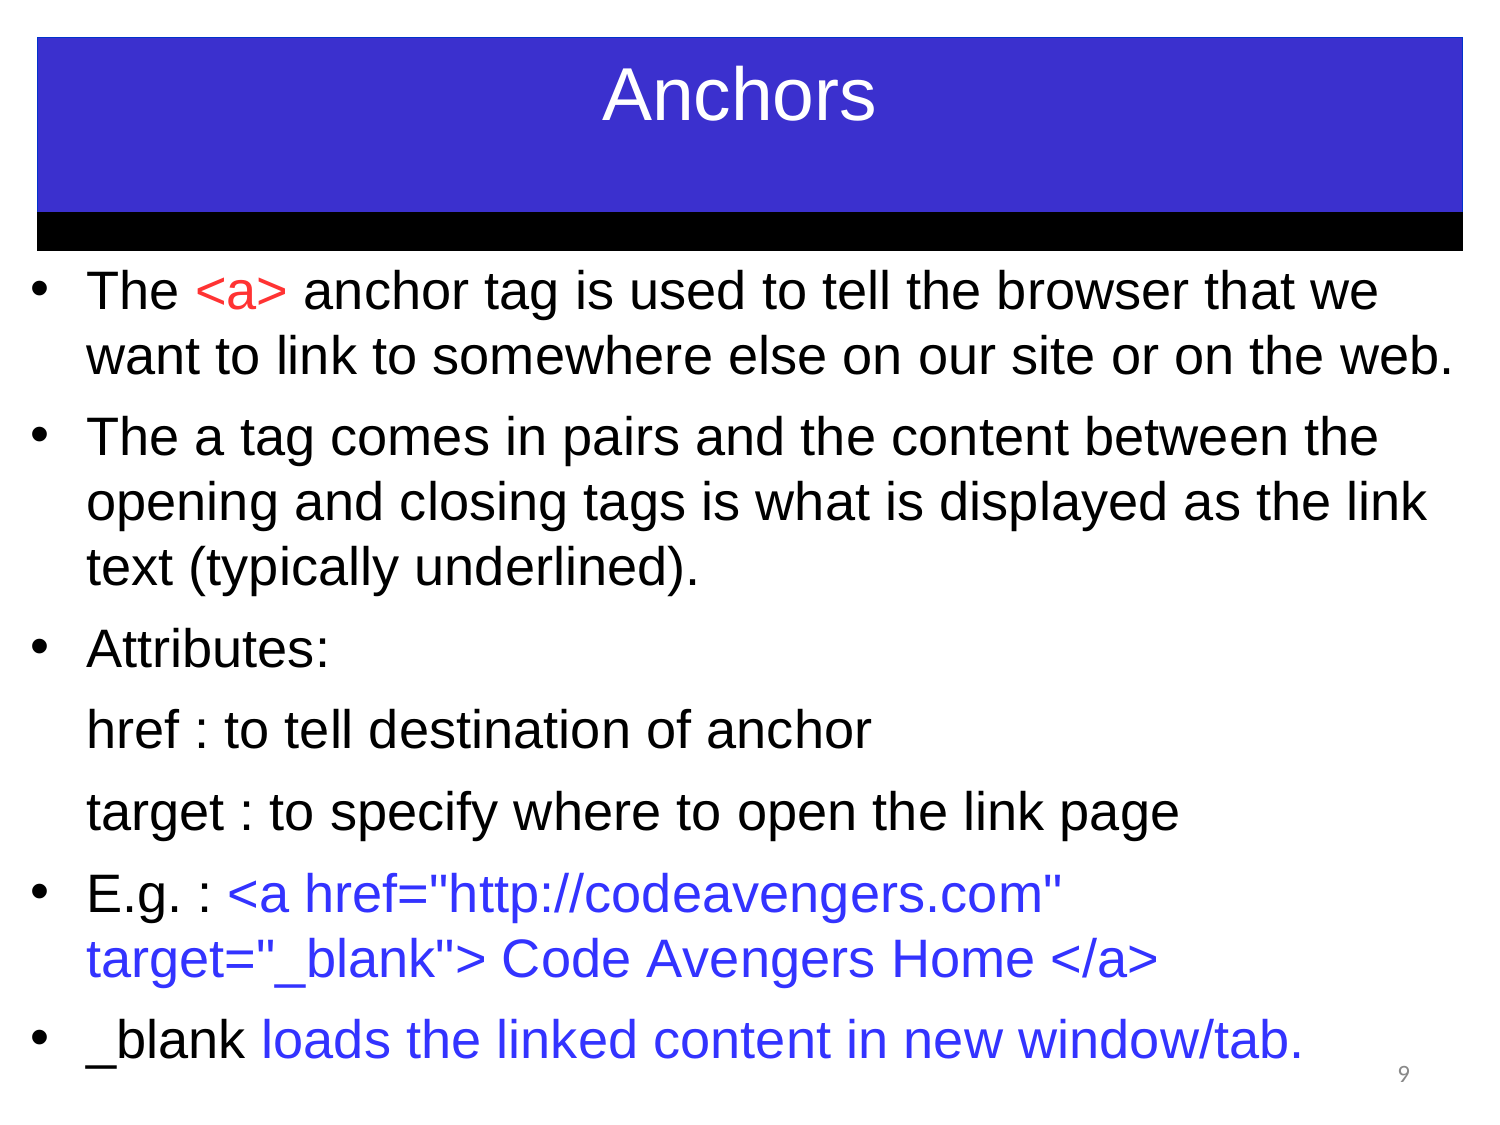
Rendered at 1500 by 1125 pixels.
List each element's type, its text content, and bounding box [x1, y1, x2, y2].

list Anchors [50, 37, 1450, 213]
list The <a> anchor tag is used to tell the browser that we want to link to somewhere else on our site or on the web. The a tag comes in pairs and the content between the opening and closing tags is what is displayed as the link text (typically underlined). Attributes: href : to tell destination of anchor target : to specify where to open the link page E.g. : <a href="http://codeavengers.com" target="_blank"> Code Avengers Home </a> _blank loads the linked content in new window/tab. [15, 247, 1486, 1125]
text_box <number> [1074, 1042, 1426, 1103]
